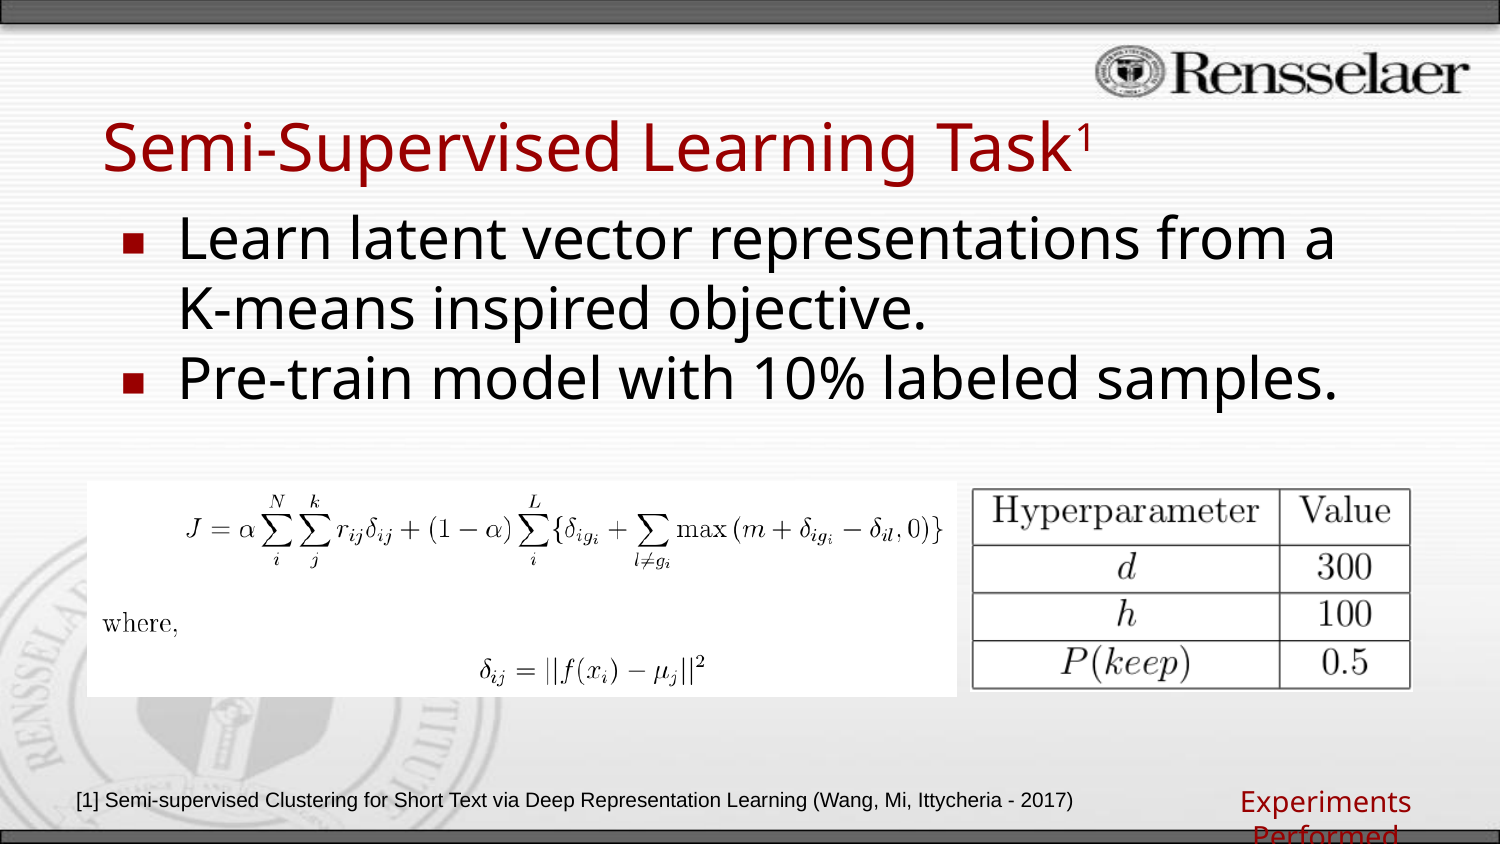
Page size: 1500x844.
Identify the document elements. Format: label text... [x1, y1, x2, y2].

picture [1273, 833, 1281, 838]
text_box Experiments Performed [1152, 768, 1500, 816]
picture [0, 0, 1500, 844]
title Semi-Supervised Learning Task1 [87, 102, 1413, 186]
picture [1385, 833, 1394, 844]
list Learn latent vector representations from a K-means inspired objective. Pre-train model with 10% labeled samples. [87, 185, 1369, 769]
picture [1342, 833, 1349, 844]
picture [1312, 833, 1321, 844]
picture [1352, 833, 1359, 844]
text_box [1] Semi-supervised Clustering for Short Text via Deep Representation Learning (Wang, Mi, Ittycheria - 2017) [60, 771, 1131, 816]
picture [1257, 828, 1265, 837]
picture [1369, 833, 1377, 838]
